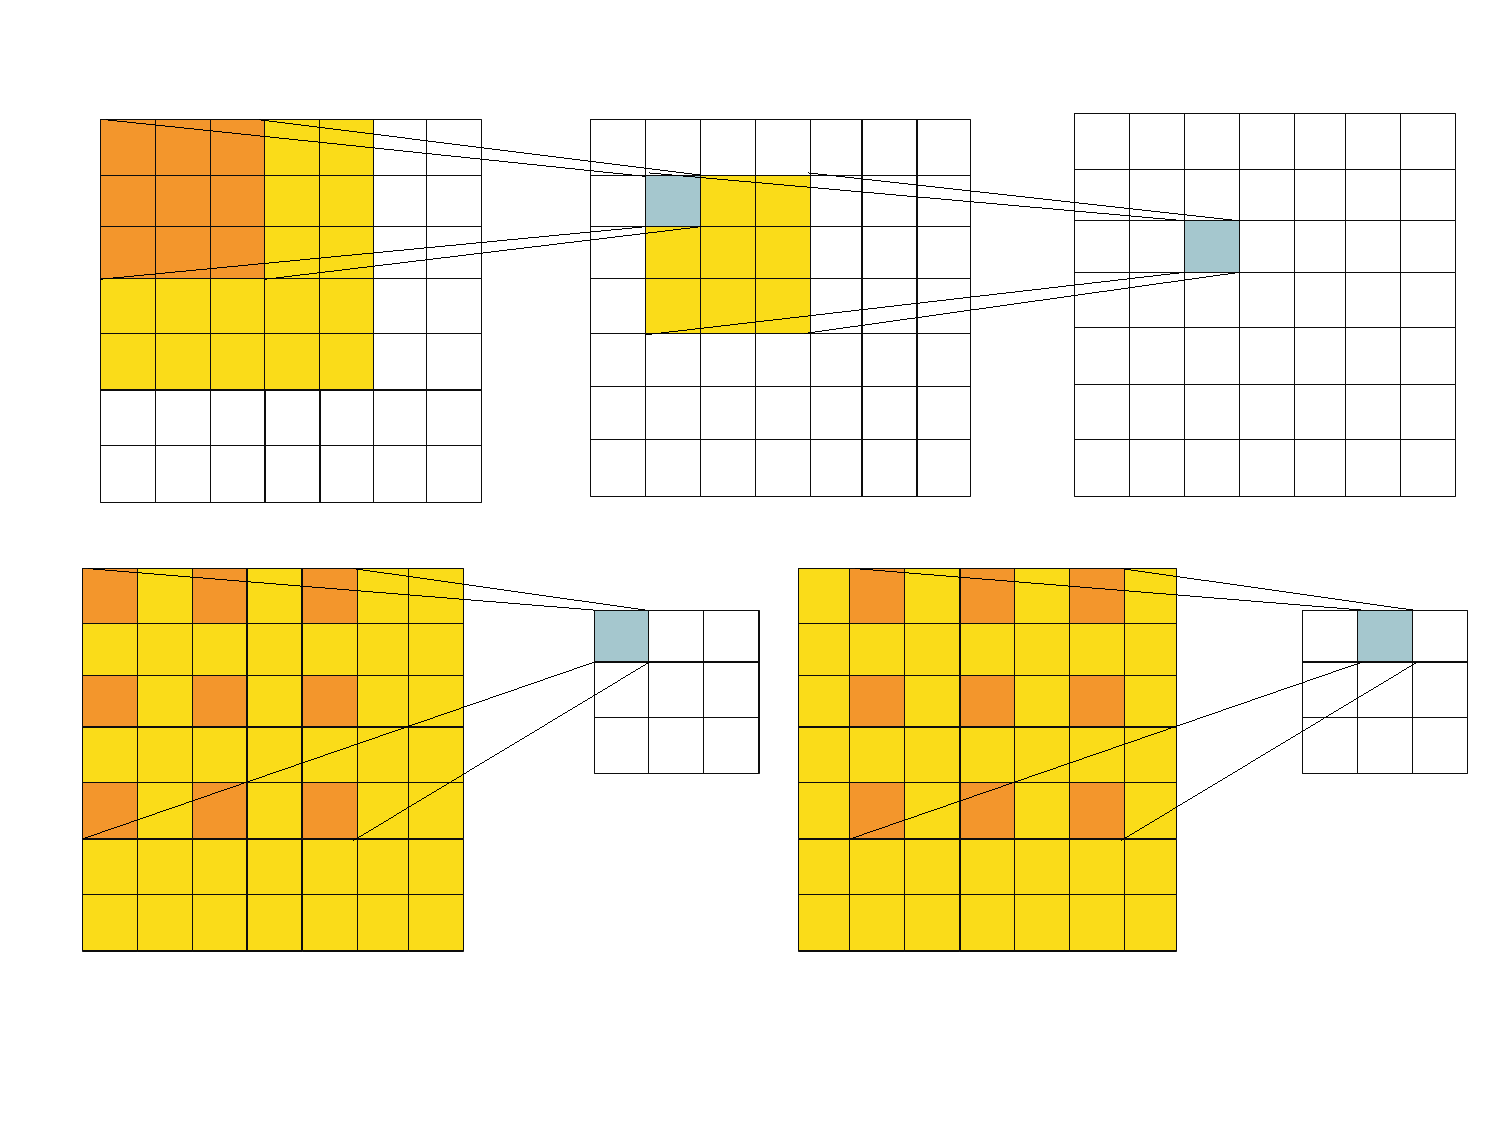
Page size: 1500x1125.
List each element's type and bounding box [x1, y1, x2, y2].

text_box [1302, 610, 1468, 774]
text_box [590, 119, 971, 497]
text_box [798, 568, 1177, 952]
text_box [594, 610, 759, 774]
text_box [100, 119, 482, 503]
text_box [82, 568, 464, 952]
text_box [1074, 113, 1456, 497]
